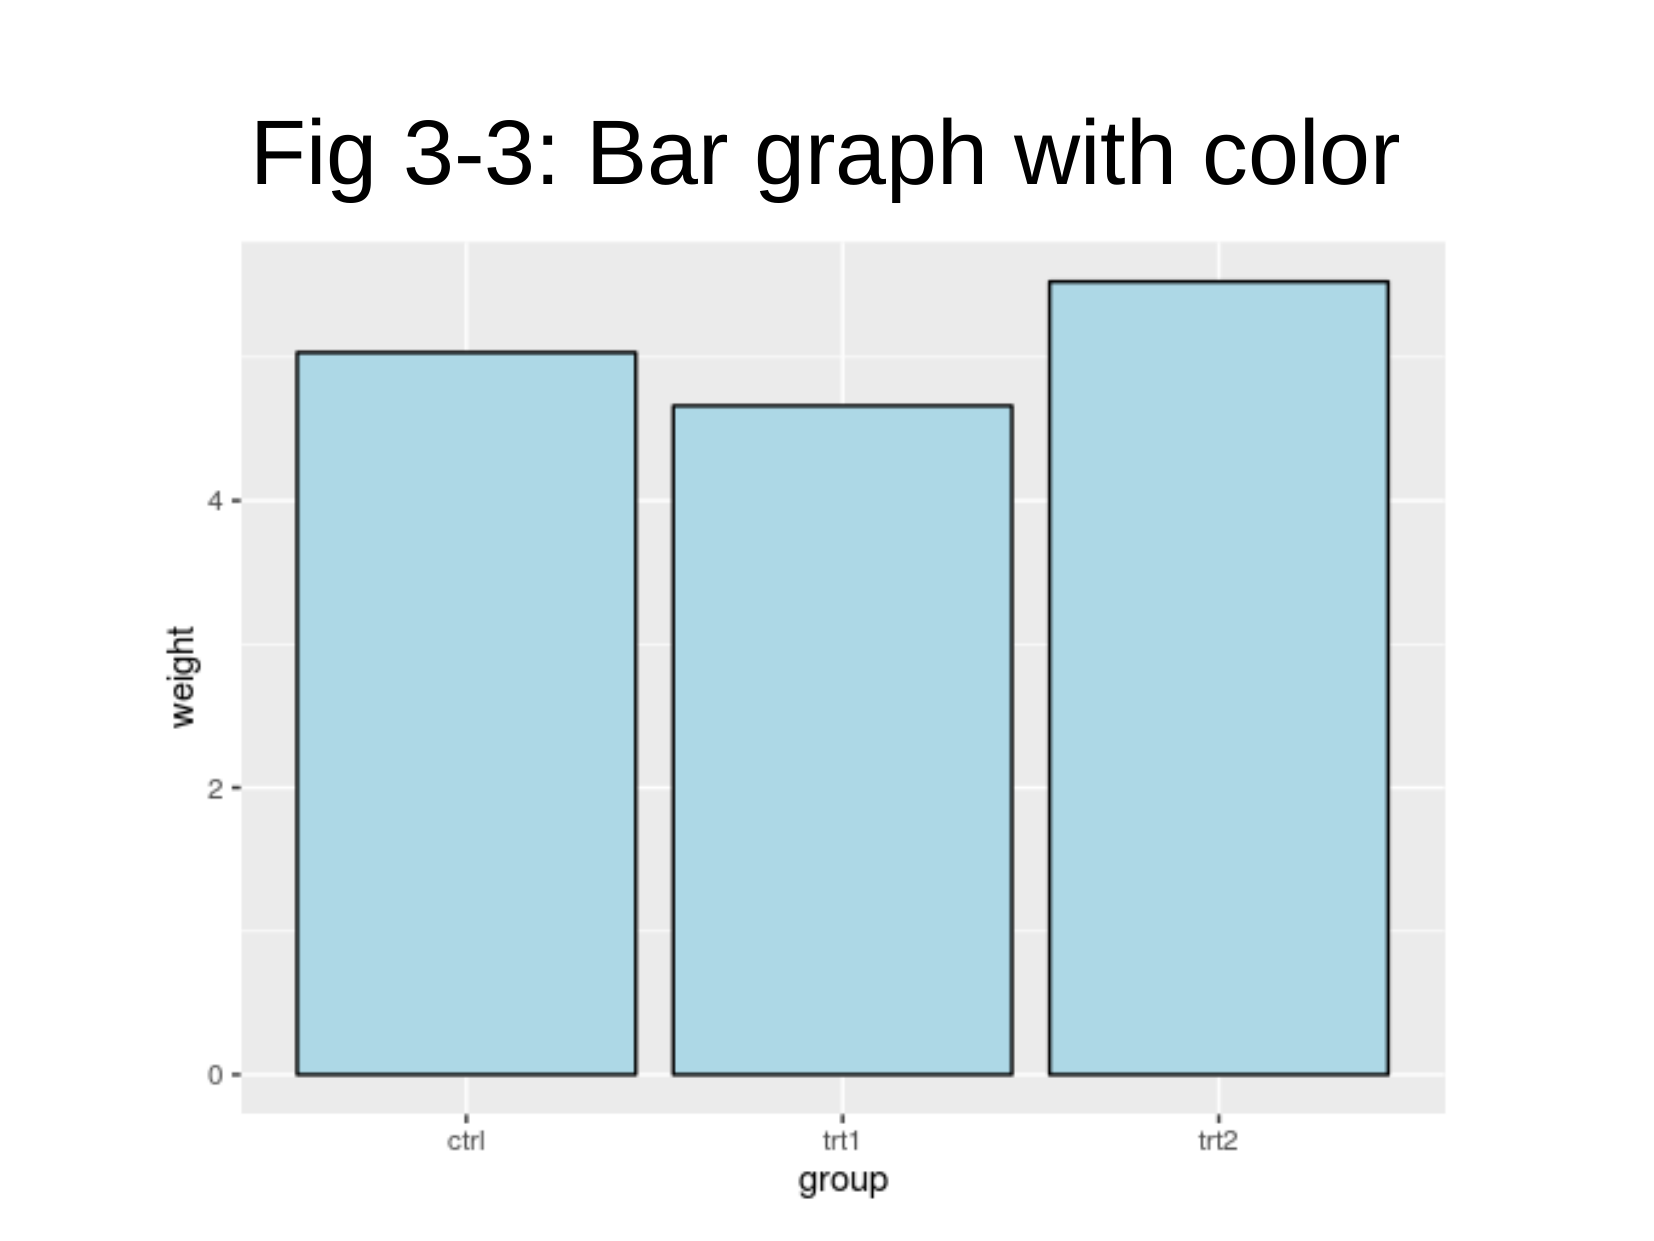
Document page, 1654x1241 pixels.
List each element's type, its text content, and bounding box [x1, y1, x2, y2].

title Fig 3-3: Bar graph with color [82, 49, 1571, 257]
picture [143, 225, 1463, 1216]
